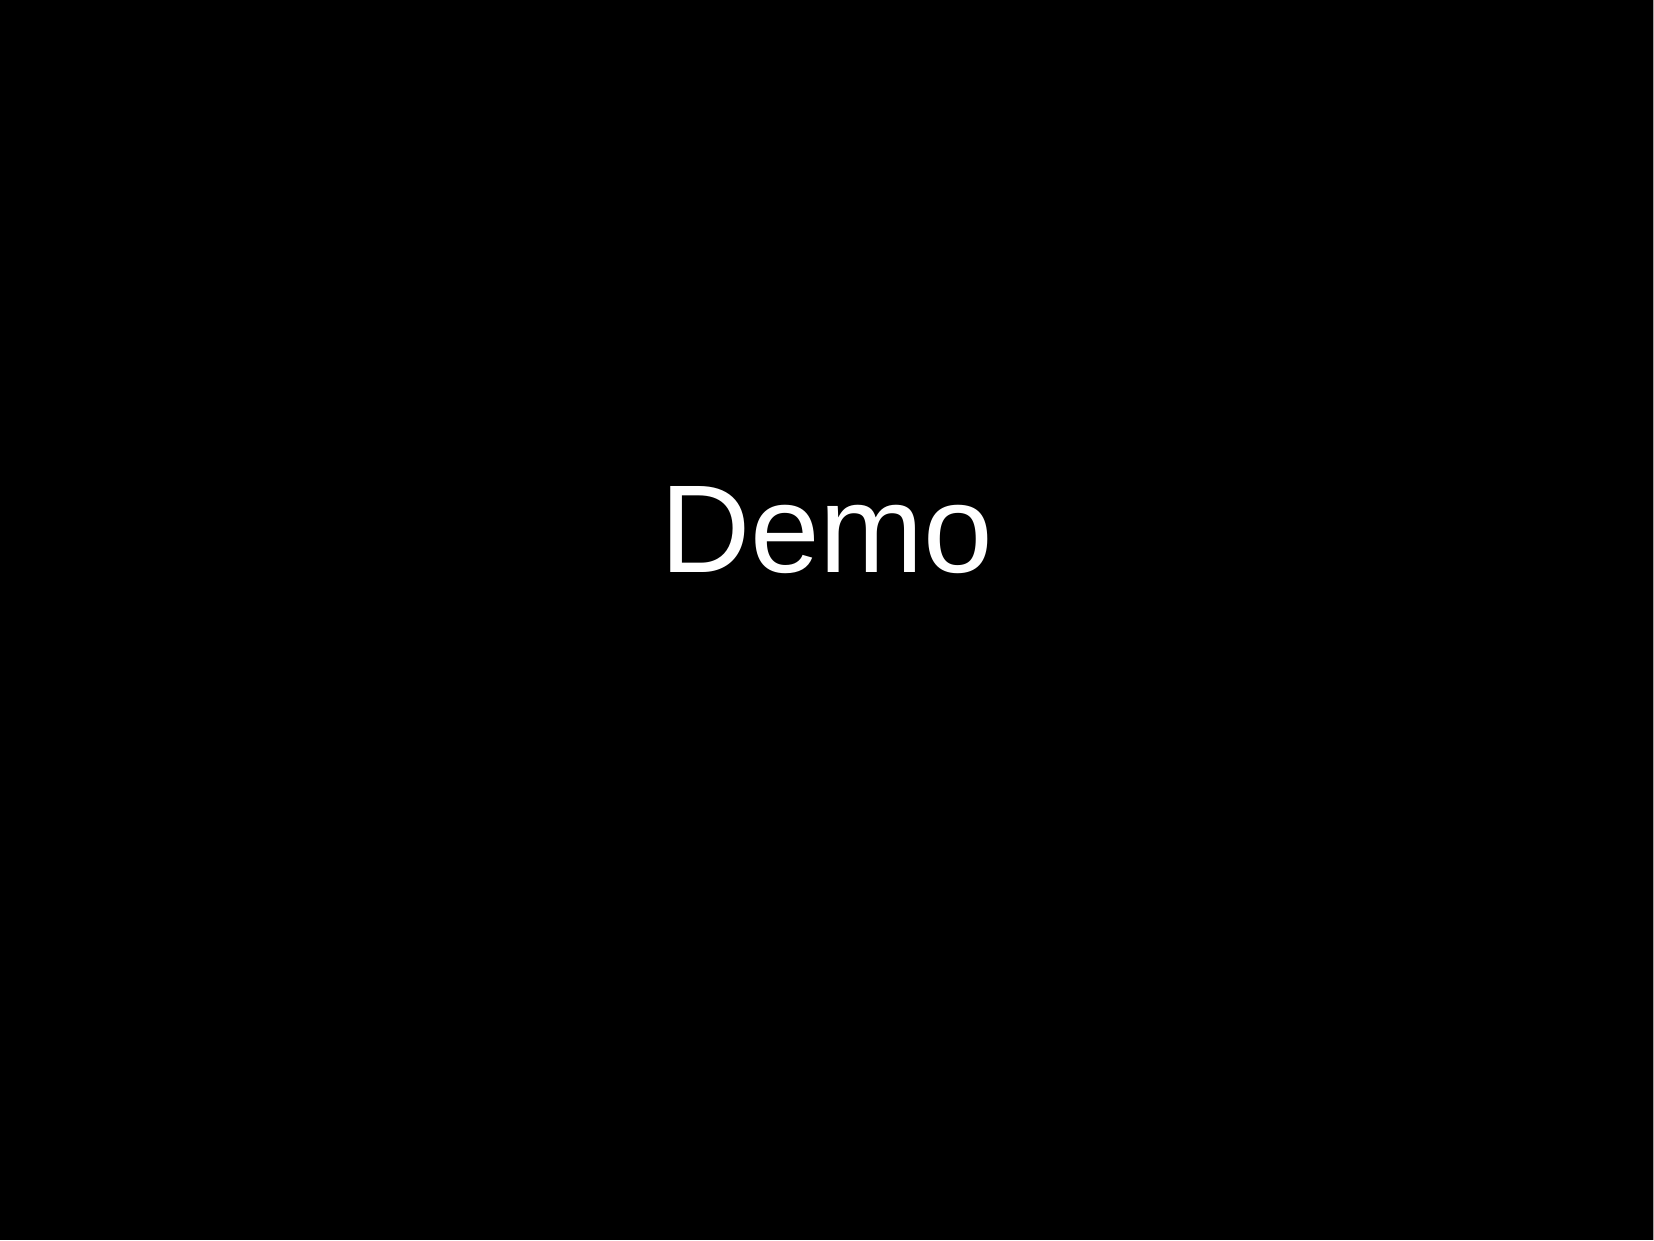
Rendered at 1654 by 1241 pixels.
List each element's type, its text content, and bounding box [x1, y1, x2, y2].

subtitle Demo [82, 49, 1571, 1010]
